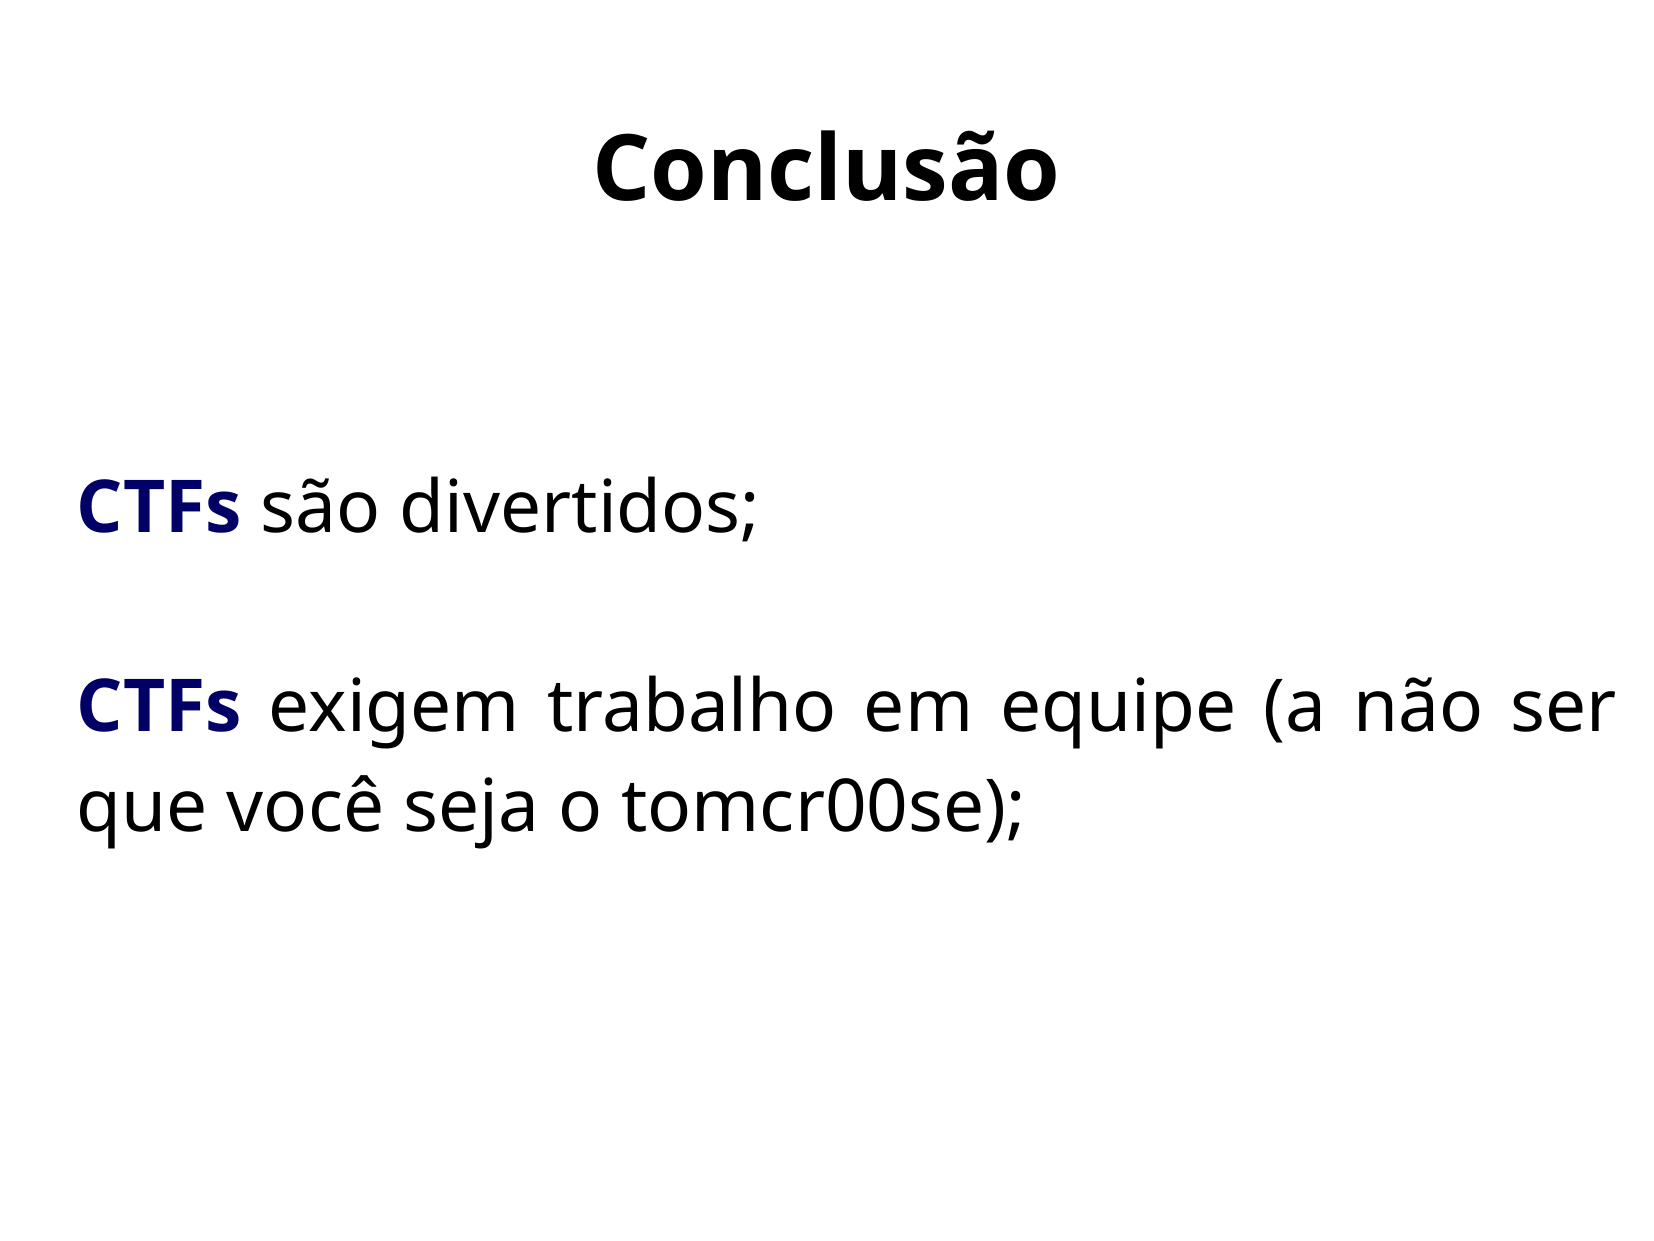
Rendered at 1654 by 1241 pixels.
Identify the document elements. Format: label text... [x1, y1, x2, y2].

subtitle CTFs são divertidos; CTFs exigem trabalho em equipe (a não ser que você seja o tomcr00se); [76, 339, 1619, 969]
title Conclusão [82, 61, 1571, 269]
